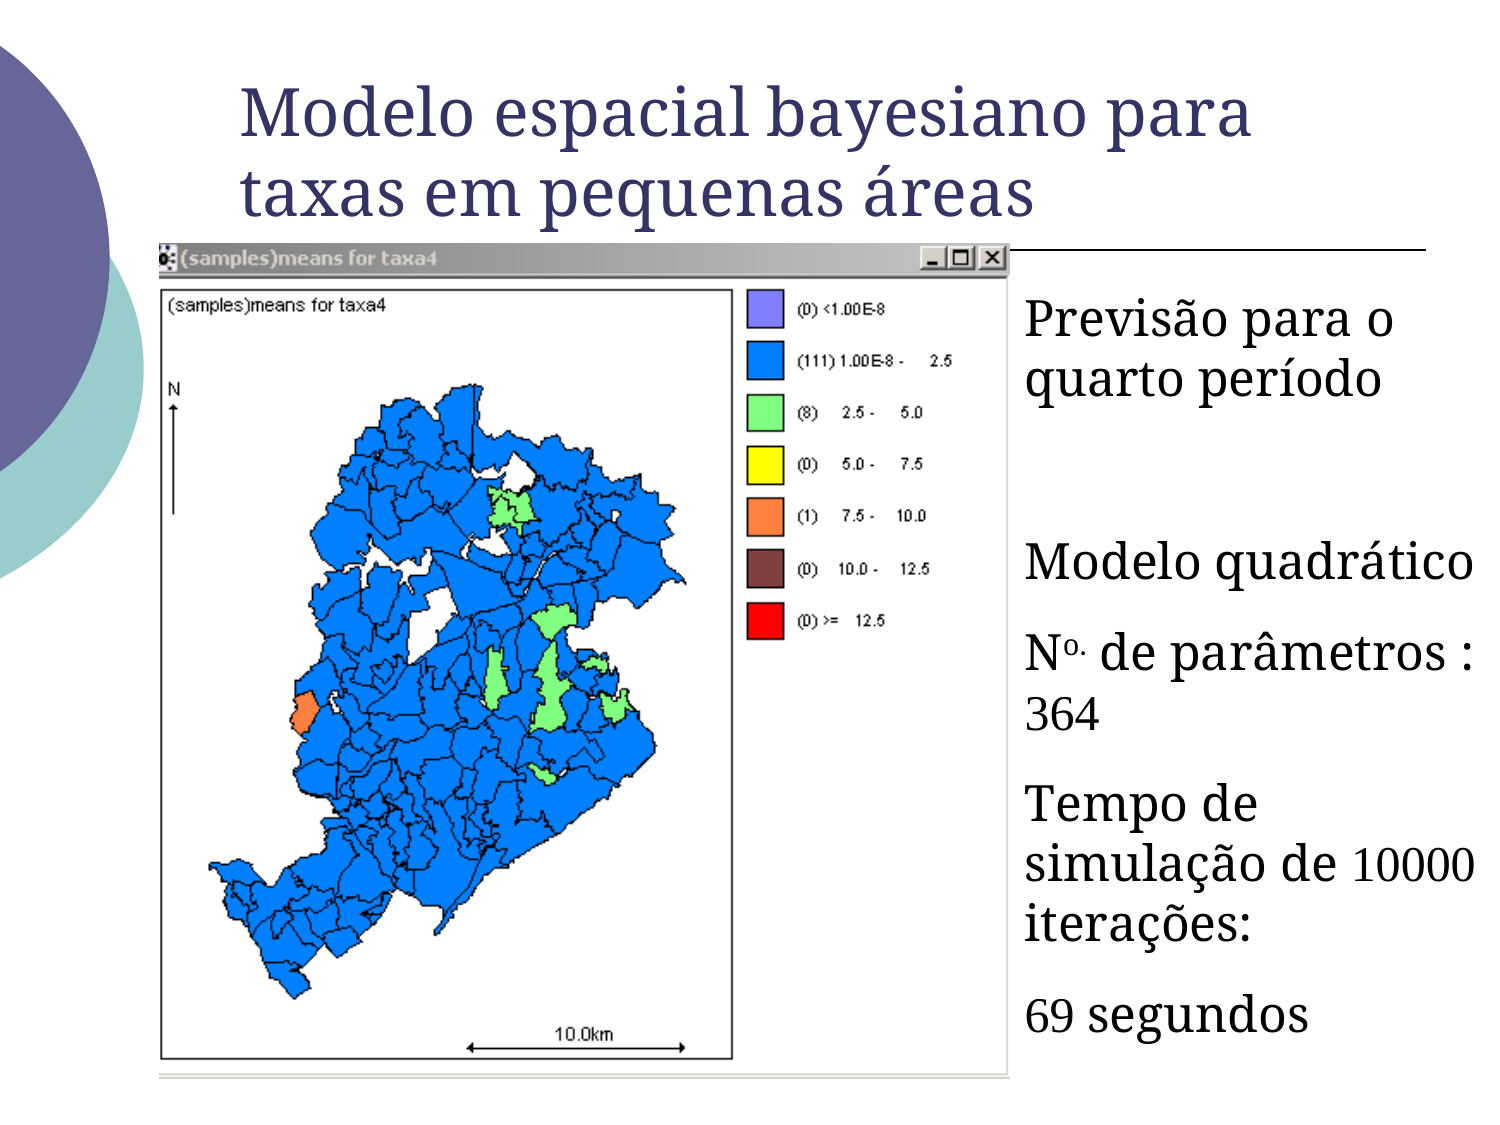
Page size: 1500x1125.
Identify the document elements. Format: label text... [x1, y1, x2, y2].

title Modelo espacial bayesiano para taxas em pequenas áreas [224, 49, 1300, 237]
text_box Previsão para o quarto período Modelo quadrático No. de parâmetros : 364 Tempo de simulação de 10000 iterações: 69 segundos [1010, 278, 1500, 1051]
picture [159, 243, 1010, 1079]
